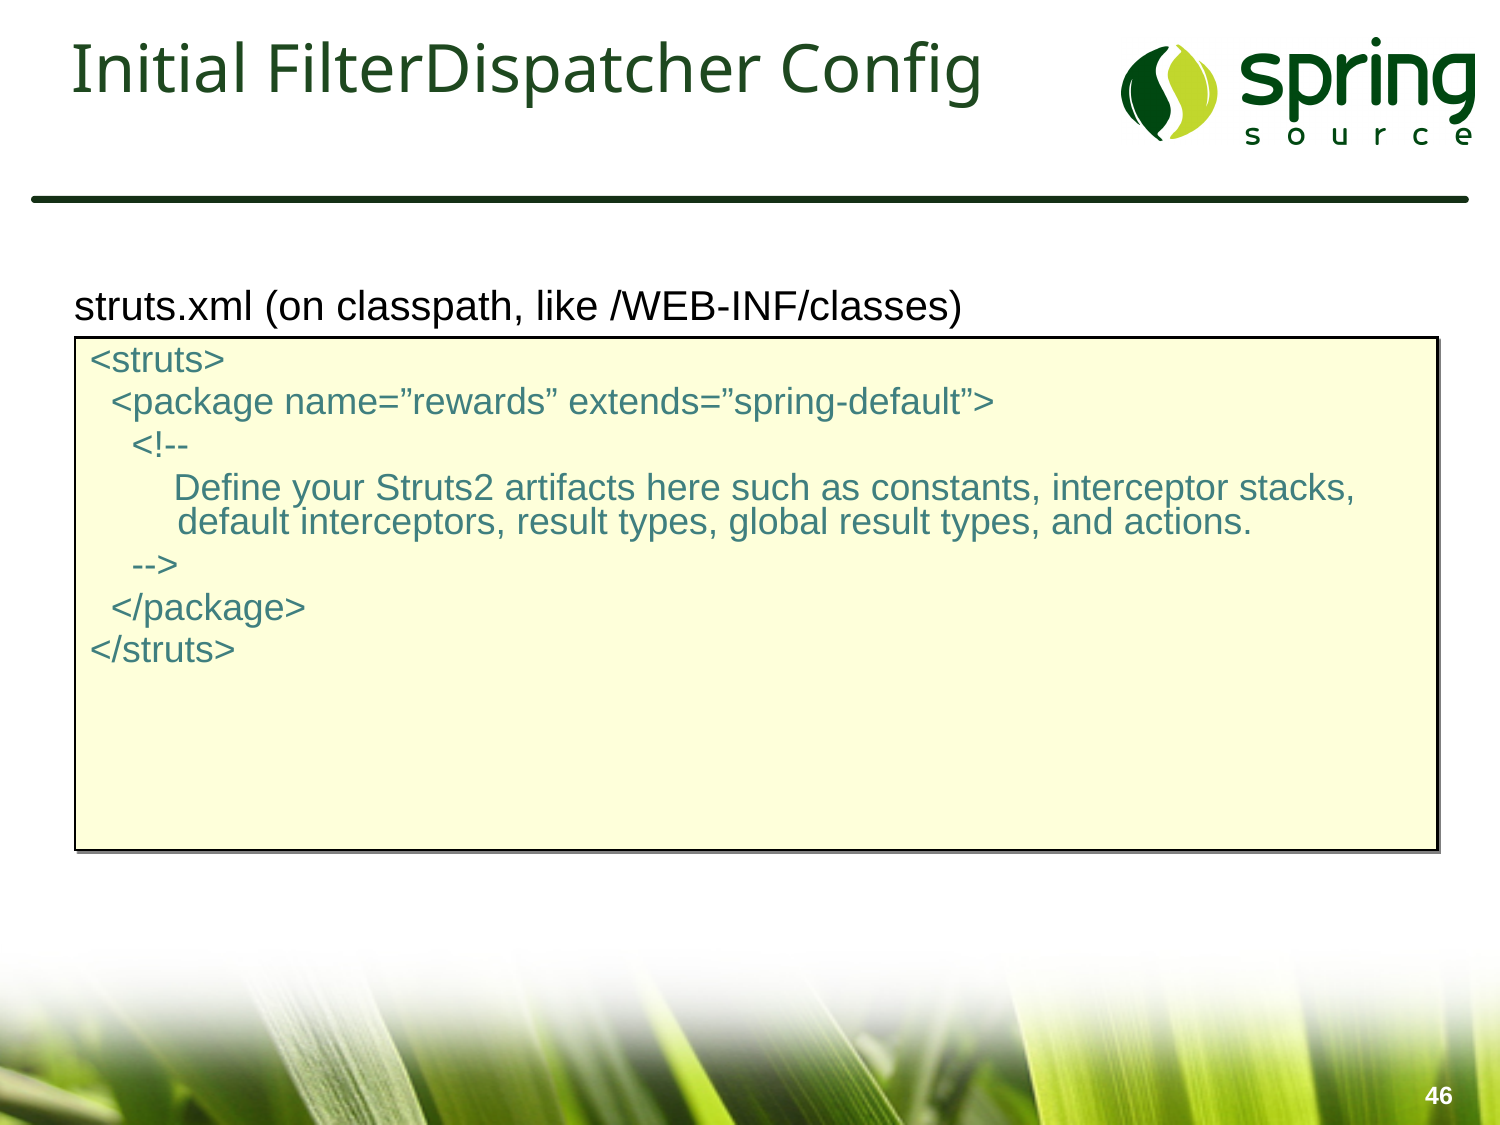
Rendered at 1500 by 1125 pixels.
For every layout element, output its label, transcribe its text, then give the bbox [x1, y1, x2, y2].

text_box <struts> <package name=”rewards” extends=”spring-default”> <!-- Define your Struts2 artifacts here such as constants, interceptor stacks, default interceptors, result types, global result types, and actions. --> </package> </struts> [75, 337, 1438, 850]
picture [1121, 37, 1475, 145]
picture [0, 944, 1500, 1125]
title Initial FilterDispatcher Config [56, 13, 1089, 176]
text_box struts.xml (on classpath, like /WEB-INF/classes) [59, 275, 979, 337]
